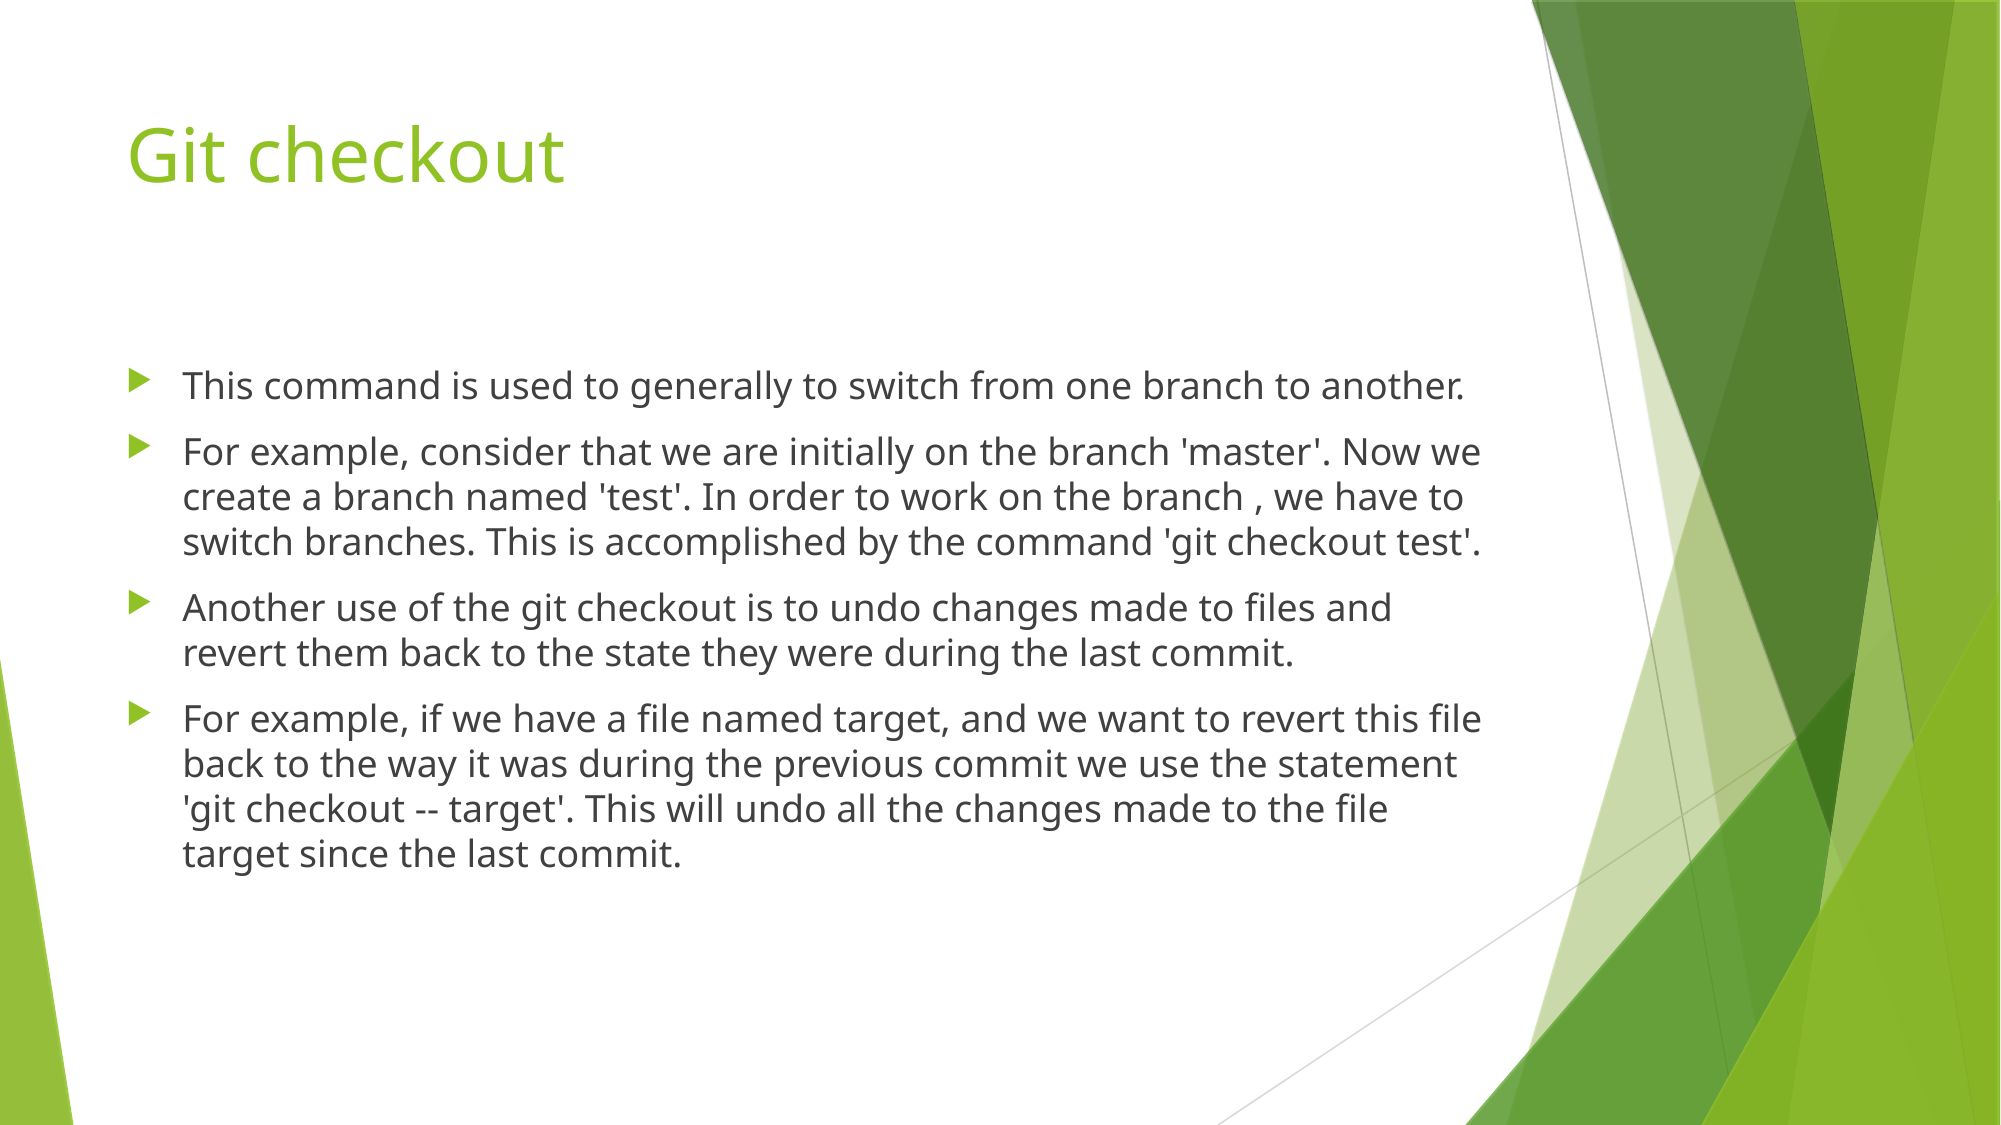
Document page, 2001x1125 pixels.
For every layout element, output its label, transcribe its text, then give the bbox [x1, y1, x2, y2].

title Git checkout [111, 99, 1522, 317]
list This command is used to generally to switch from one branch to another. For example, consider that we are initially on the branch 'master'. Now we create a branch named 'test'. In order to work on the branch , we have to switch branches. This is accomplished by the command 'git checkout test'. Another use of the git checkout is to undo changes made to files and revert them back to the state they were during the last commit. For example, if we have a file named target, and we want to revert this file back to the way it was during the previous commit we use the statement 'git checkout -- target'. This will undo all the changes made to the file target since the last commit. [111, 354, 1522, 992]
